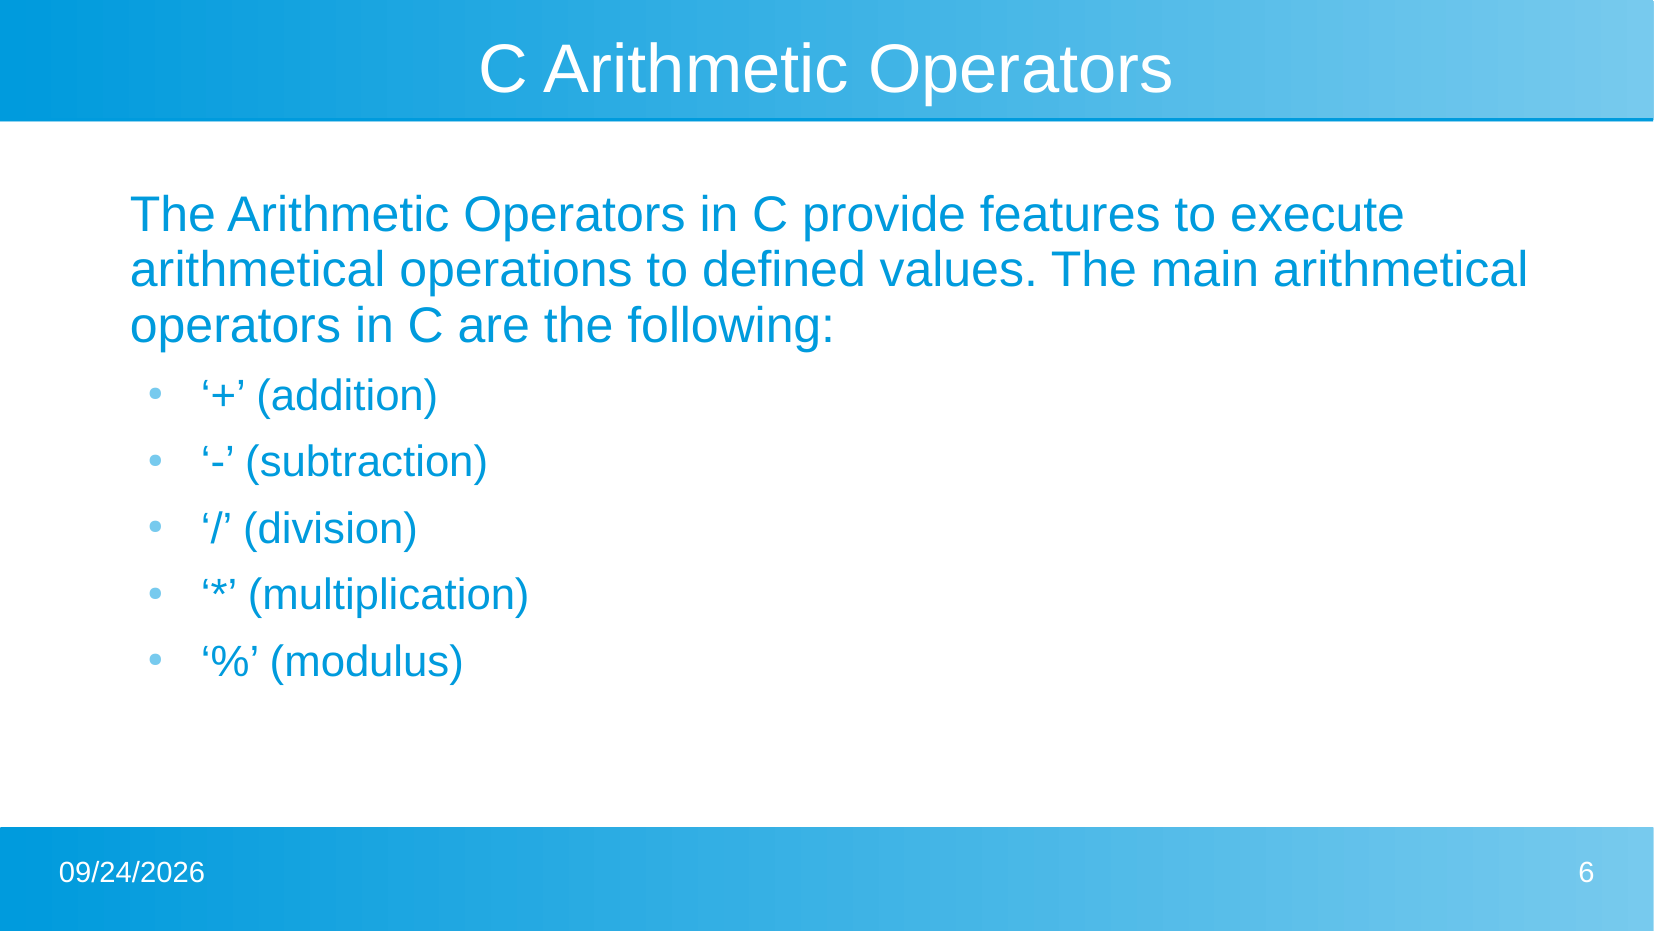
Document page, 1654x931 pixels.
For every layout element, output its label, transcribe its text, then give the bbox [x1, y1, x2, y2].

list The Arithmetic Operators in C provide features to execute arithmetical operations to defined values. The main arithmetical operators in C are the following: ‘+’ (addition) ‘-’ (subtraction) ‘/’ (division) ‘*’ (multiplication) ‘%’ (modulus) [59, 107, 1595, 699]
title C Arithmetic Operators [59, 29, 1595, 107]
